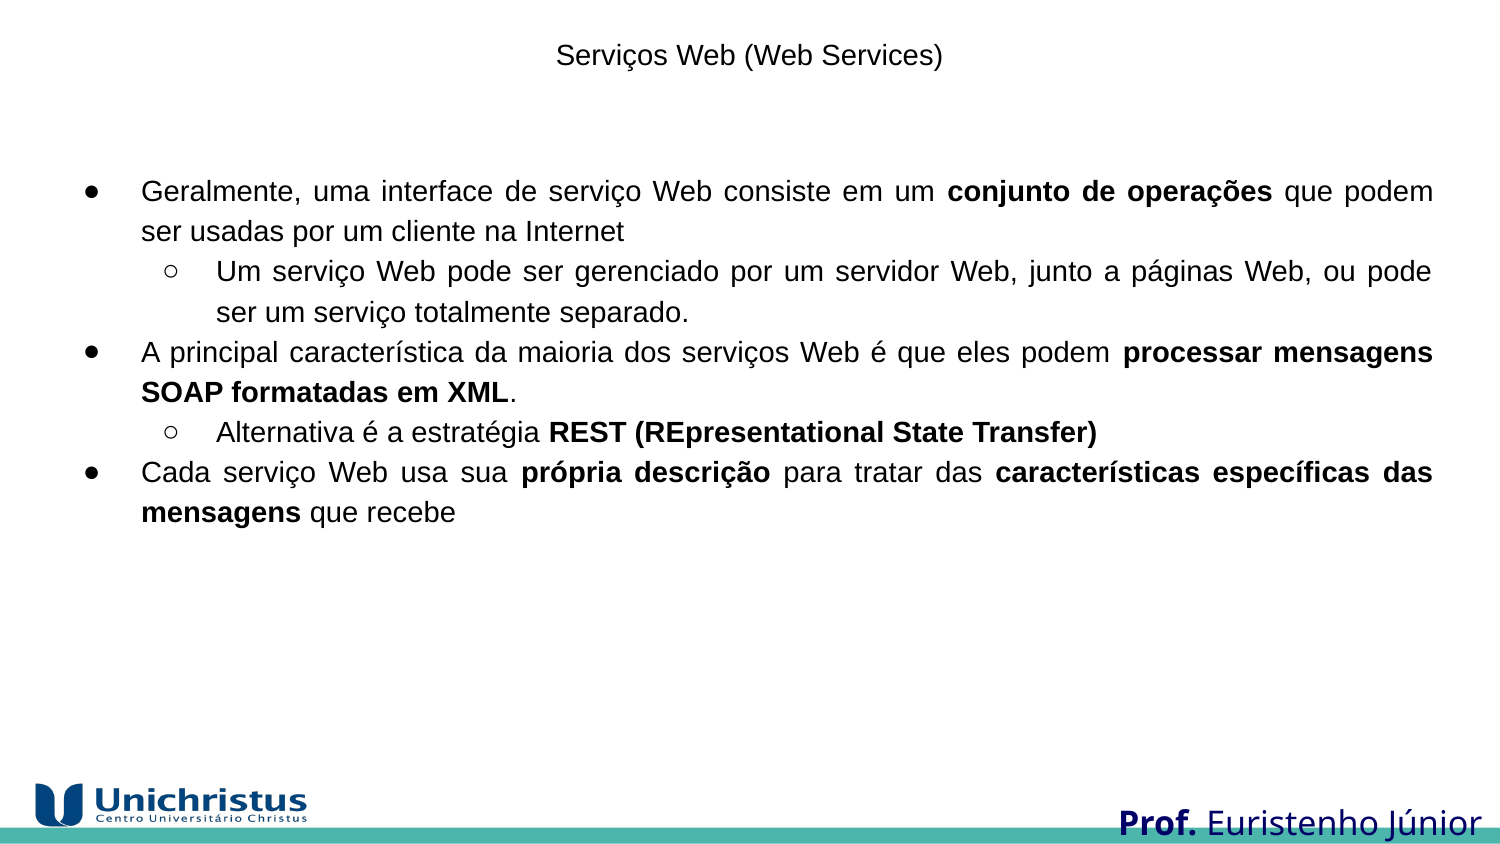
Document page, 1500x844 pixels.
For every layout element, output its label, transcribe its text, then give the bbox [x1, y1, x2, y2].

text_box Prof. Euristenho Júnior [1103, 791, 1500, 844]
list Geralmente, uma interface de serviço Web consiste em um conjunto de operações que podem ser usadas por um cliente na Internet Um serviço Web pode ser gerenciado por um servidor Web, junto a páginas Web, ou pode ser um serviço totalmente separado. A principal característica da maioria dos serviços Web é que eles podem processar mensagens SOAP formatadas em XML. Alternativa é a estratégia REST (REpresentational State Transfer) Cada serviço Web usa sua própria descrição para tratar das características específicas das mensagens que recebe [51, 152, 1449, 750]
picture [31, 781, 311, 828]
title Serviços Web (Web Services) [51, 20, 1449, 137]
